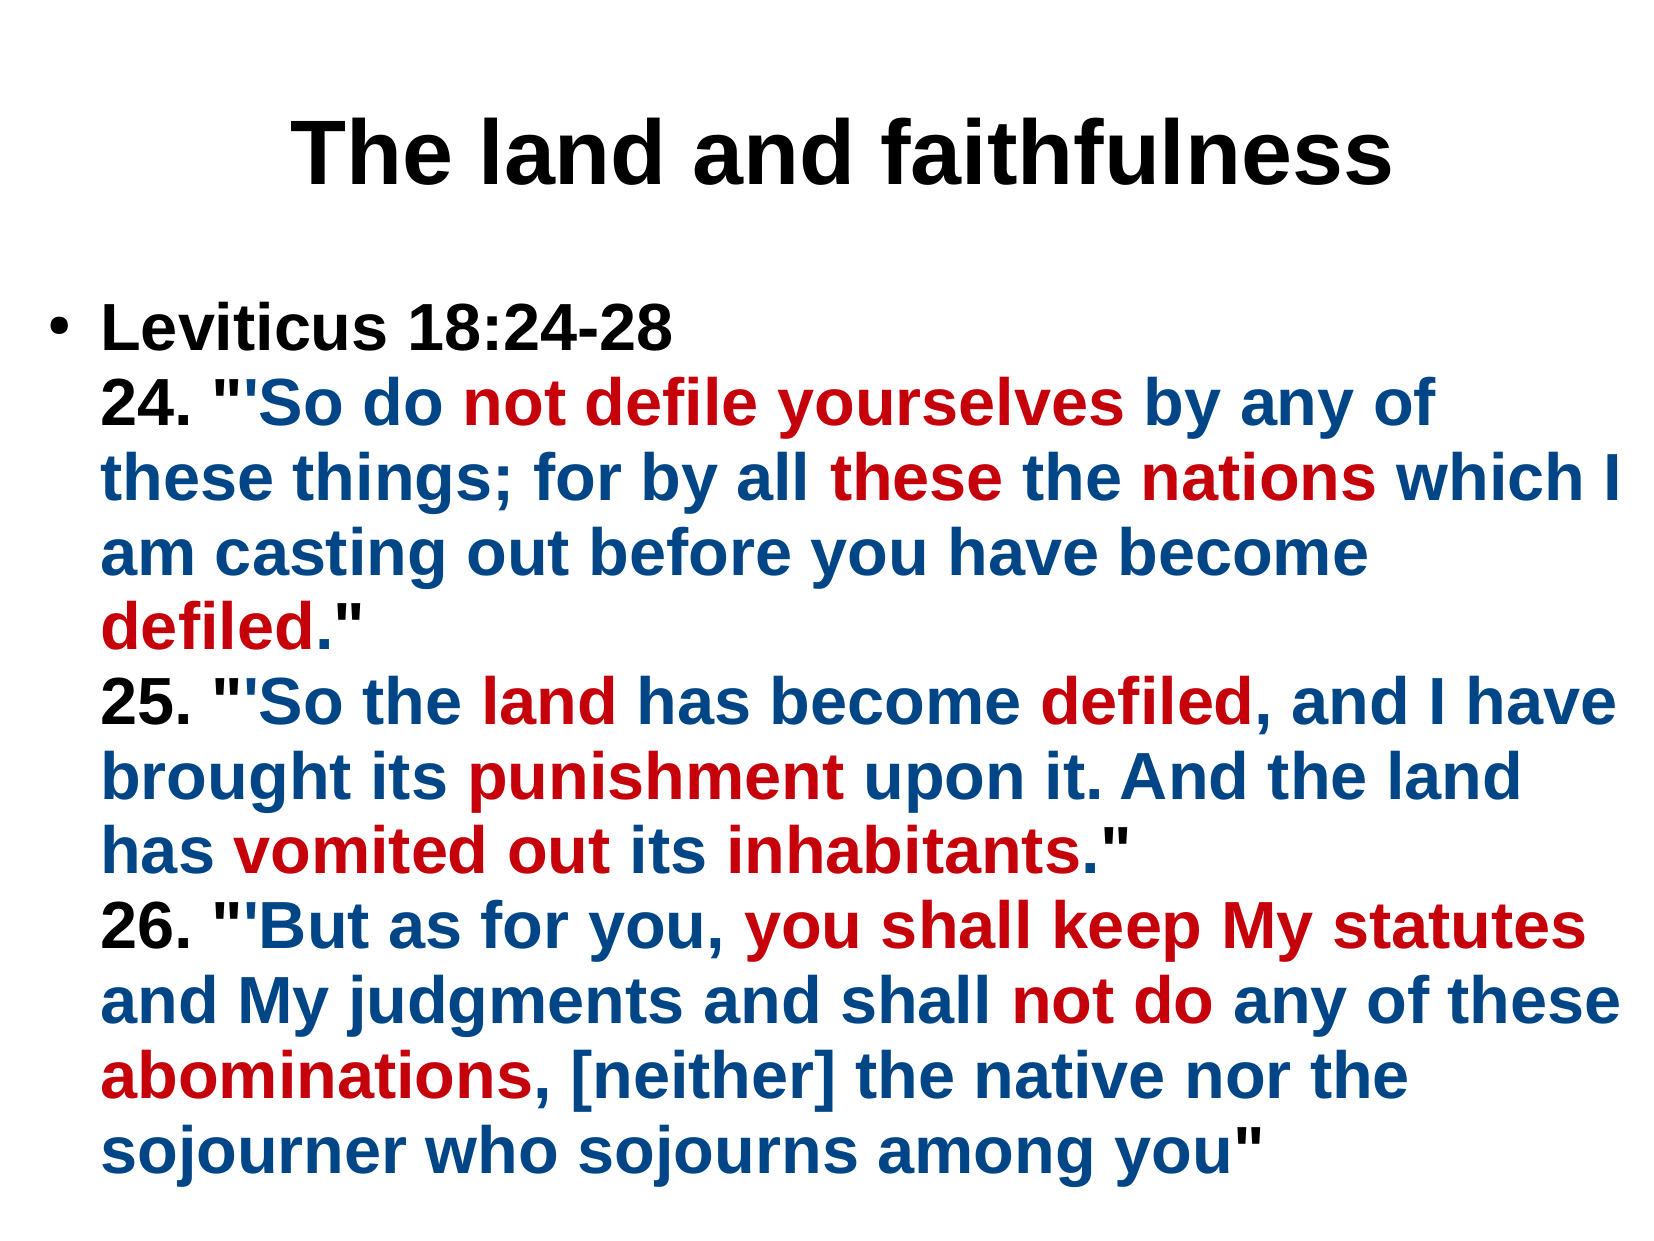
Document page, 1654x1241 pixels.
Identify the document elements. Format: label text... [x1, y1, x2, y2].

list Leviticus 18:24-28 24. "'So do not defile yourselves by any of these things; for by all these the nations which I am casting out before you have become defiled." 25. "'So the land has become defiled, and I have brought its punishment upon it. And the land has vomited out its inhabitants." 26. "'But as for you, you shall keep My statutes and My judgments and shall not do any of these abominations, [neither] the native nor the sojourner who sojourns among you" [29, 290, 1625, 1188]
title The land and faithfulness [82, 49, 1571, 257]
